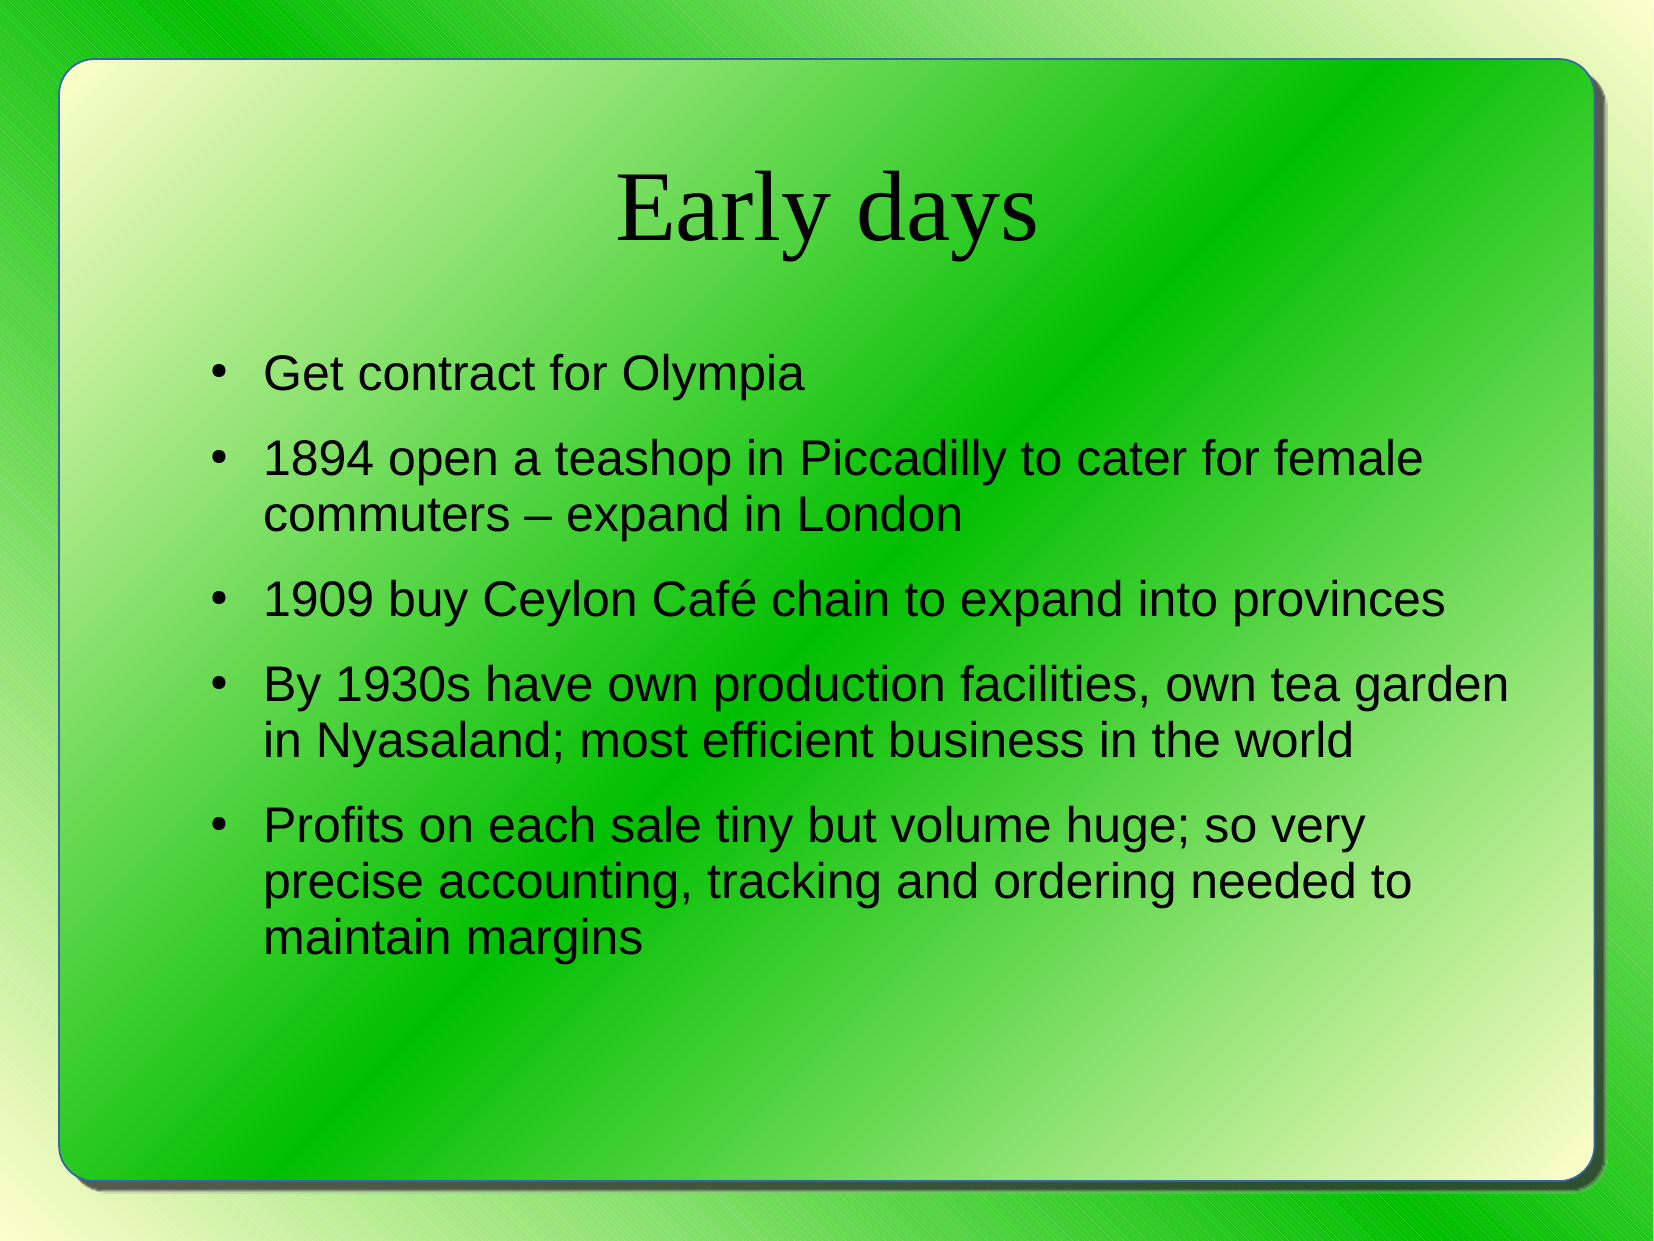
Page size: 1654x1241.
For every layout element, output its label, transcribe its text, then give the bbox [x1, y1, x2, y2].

title Early days [121, 102, 1534, 310]
list Get contract for Olympia 1894 open a teashop in Piccadilly to cater for female commuters – expand in London 1909 buy Ceylon Café chain to expand into provinces By 1930s have own production facilities, own tea garden in Nyasaland; most efficient business in the world Profits on each sale tiny but volume huge; so very precise accounting, tracking and ordering needed to maintain margins [121, 344, 1534, 1127]
